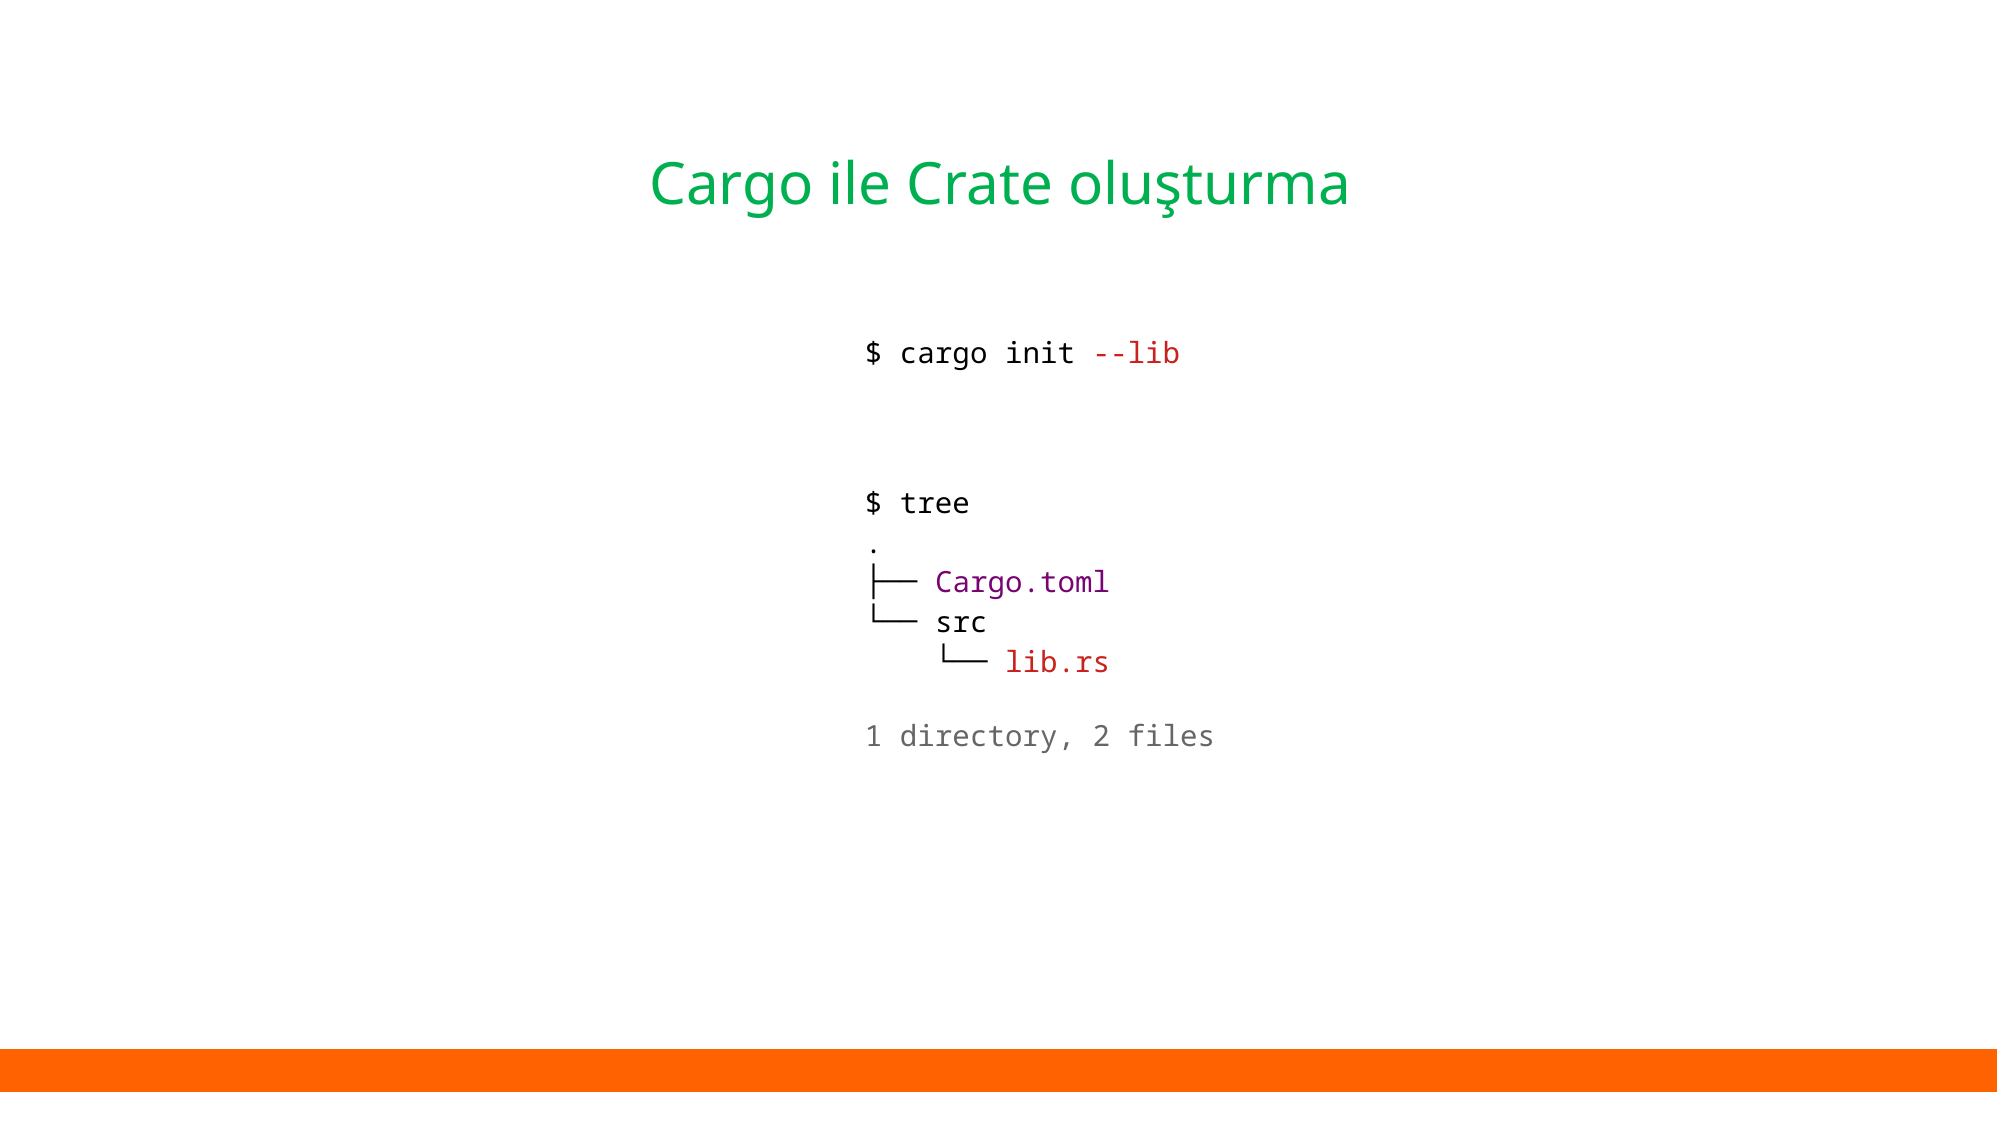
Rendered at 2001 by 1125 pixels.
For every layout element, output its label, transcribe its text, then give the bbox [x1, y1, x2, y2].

text_box [0, 1049, 1997, 1092]
list Cargo ile Crate oluşturma [420, 146, 1580, 237]
text_box $ cargo init --lib $ tree . ├── Cargo.toml └── src └── lib.rs 1 directory, 2 files [850, 324, 1170, 649]
